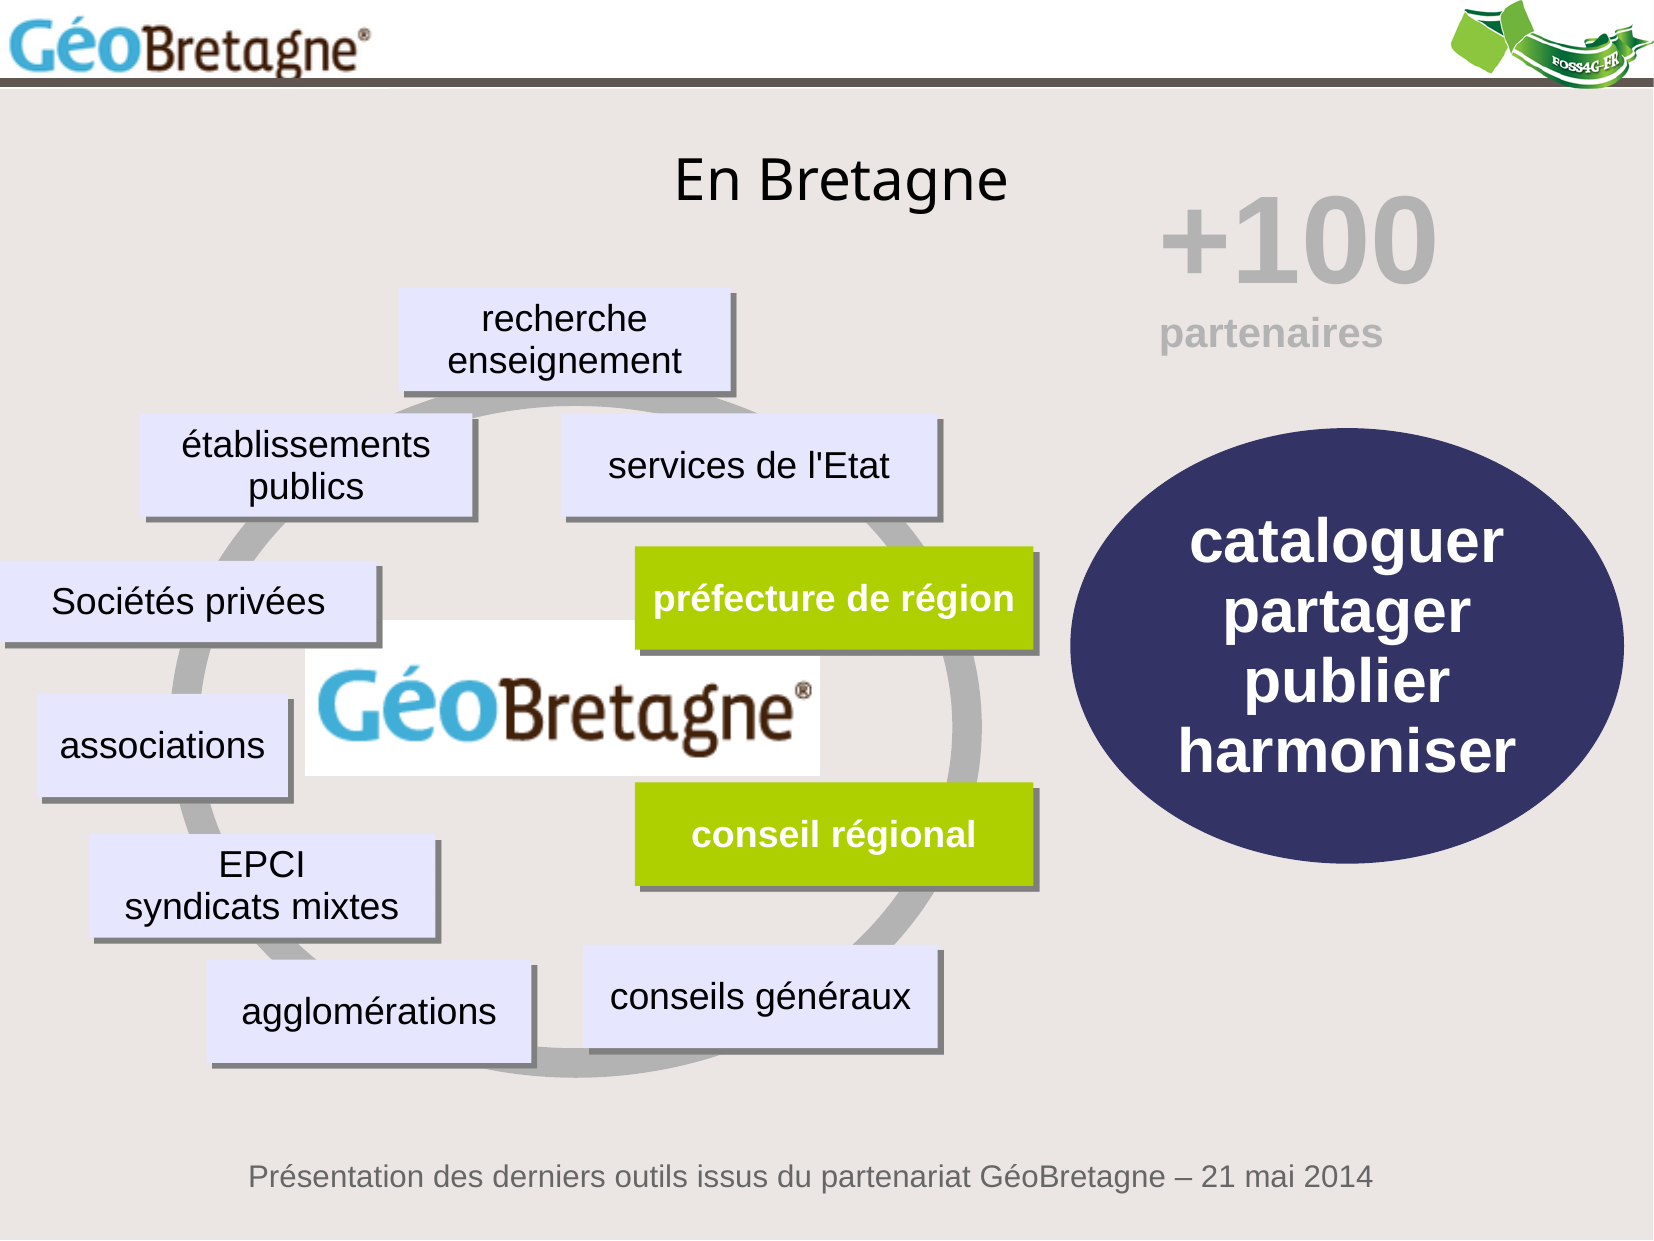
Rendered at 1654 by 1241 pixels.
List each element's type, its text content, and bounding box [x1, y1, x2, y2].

text_box recherche enseignement [398, 287, 731, 392]
picture [0, 0, 388, 78]
text_box EPCI syndicats mixtes [88, 834, 436, 938]
text_box services de l'Etat [560, 413, 938, 517]
picture [1449, 0, 1654, 89]
text_box agglomérations [206, 959, 532, 1063]
text_box cataloguer partager publier harmoniser [1070, 428, 1625, 864]
text_box +100 partenaires [1144, 162, 1456, 394]
title En Bretagne [191, 81, 1492, 274]
text_box établissements publics [140, 413, 473, 517]
text_box préfecture de région [634, 546, 1034, 650]
text_box associations [36, 693, 288, 798]
text_box conseils généraux [583, 944, 938, 1049]
picture [305, 620, 820, 776]
text_box Sociétés privées [0, 560, 377, 643]
text_box conseil régional [634, 782, 1034, 886]
